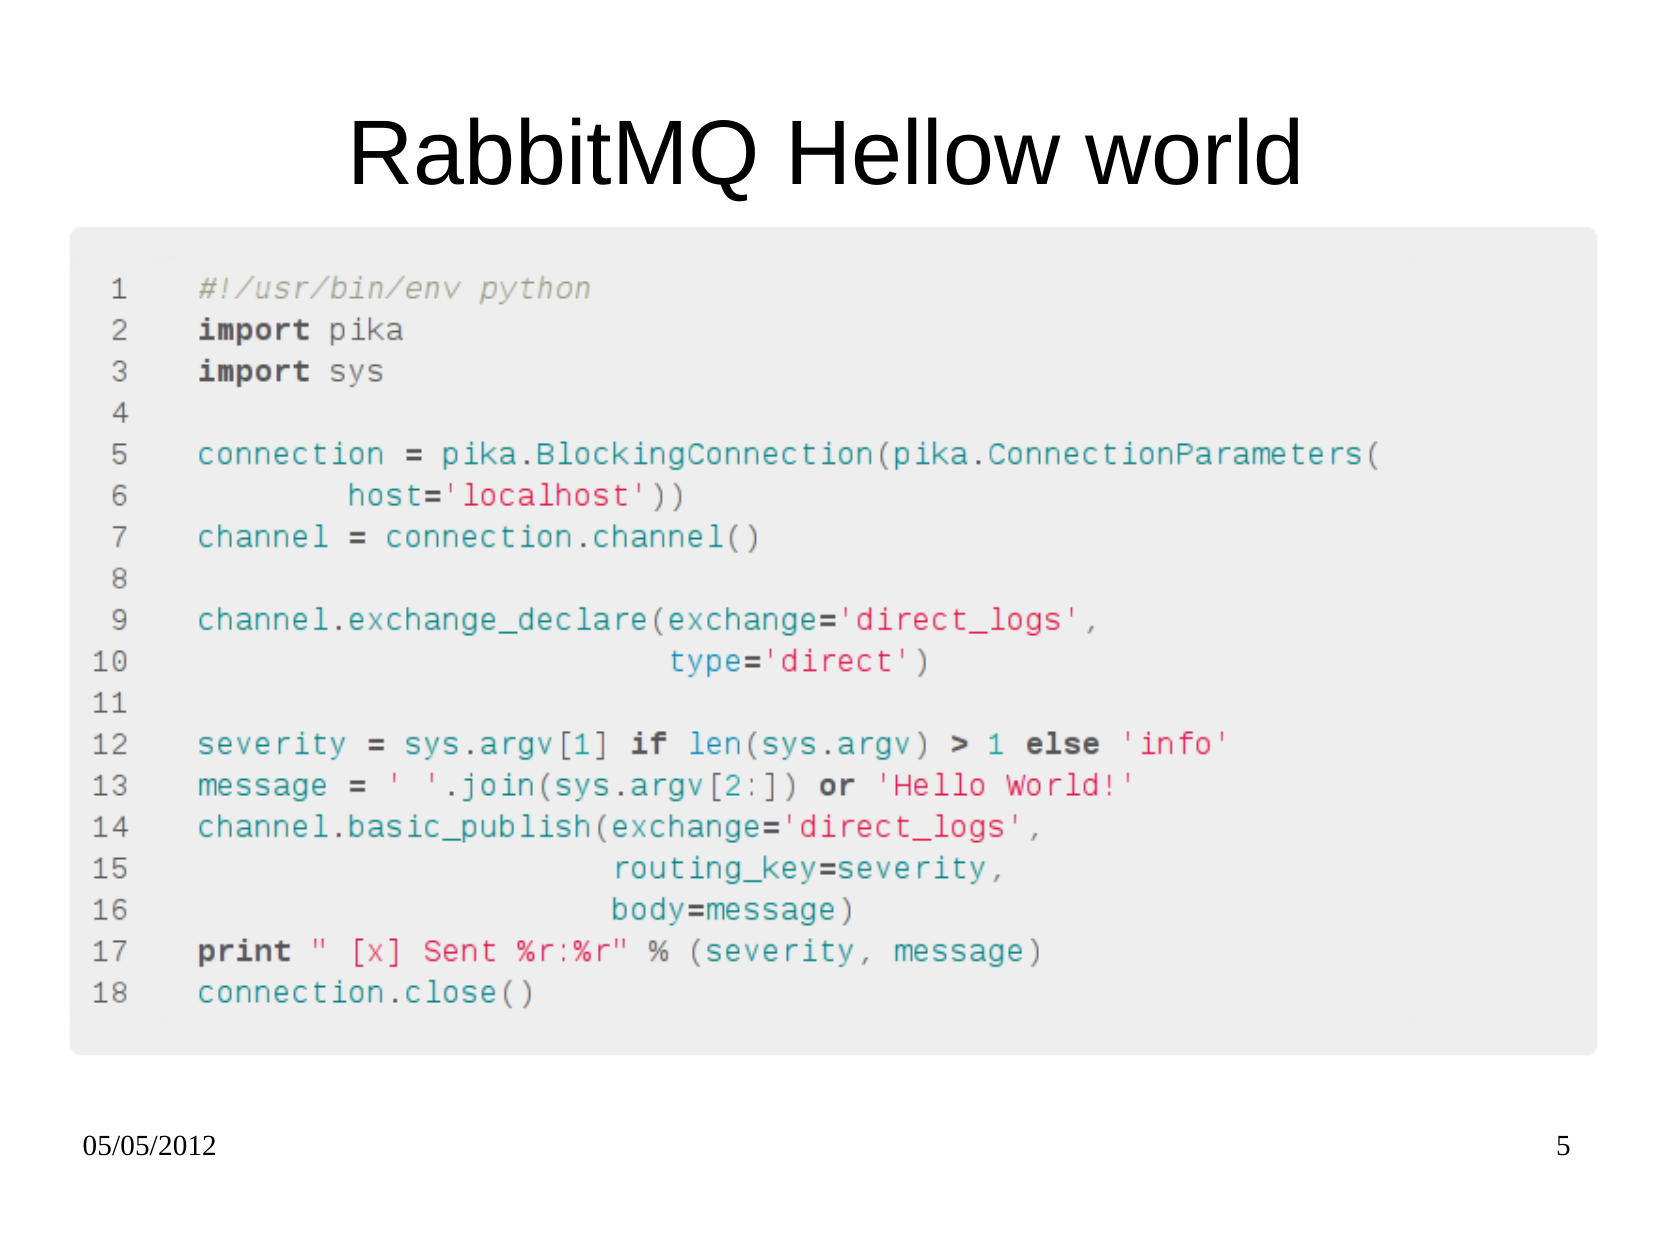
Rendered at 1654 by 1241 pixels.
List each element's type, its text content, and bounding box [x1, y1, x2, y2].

title RabbitMQ Hellow world [82, 49, 1571, 218]
picture [57, 218, 1609, 1067]
